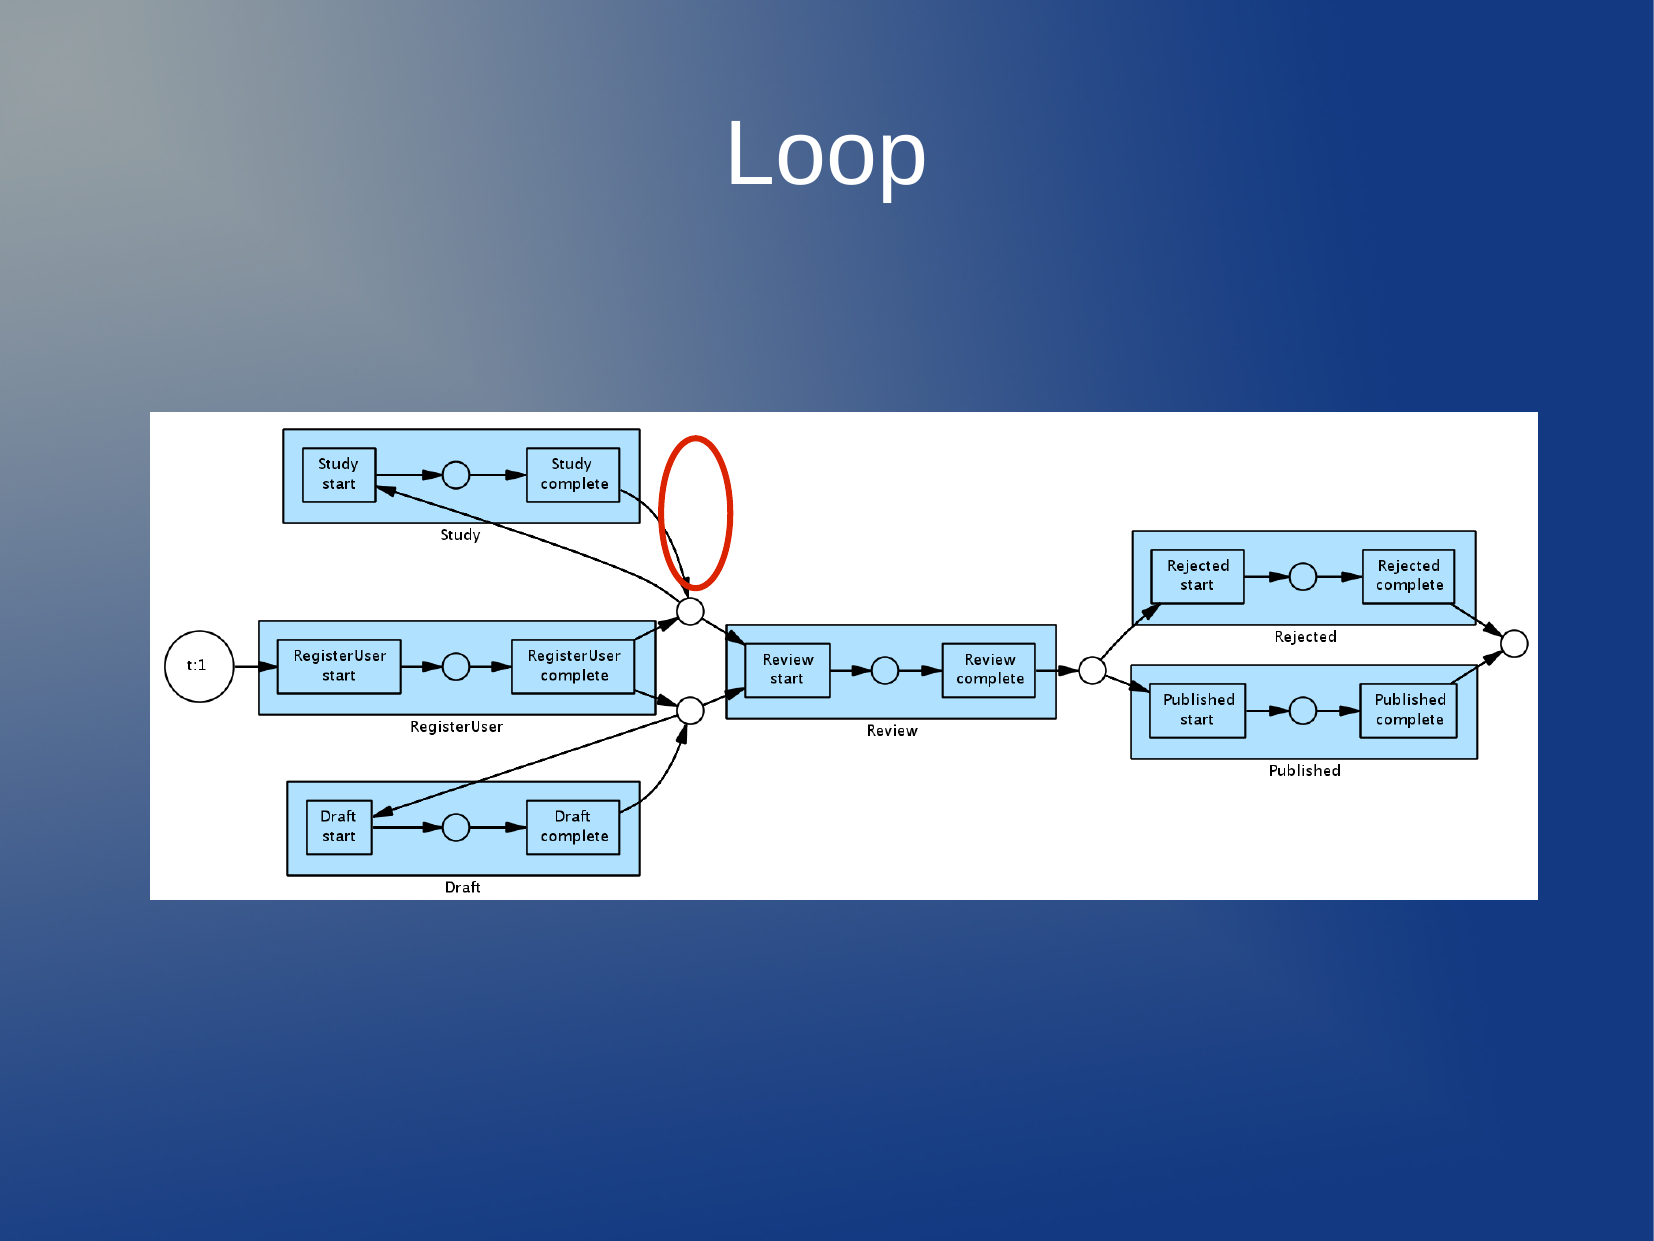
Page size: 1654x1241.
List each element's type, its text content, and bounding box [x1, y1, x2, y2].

picture [0, 0, 1654, 1241]
title Loop [82, 49, 1571, 257]
